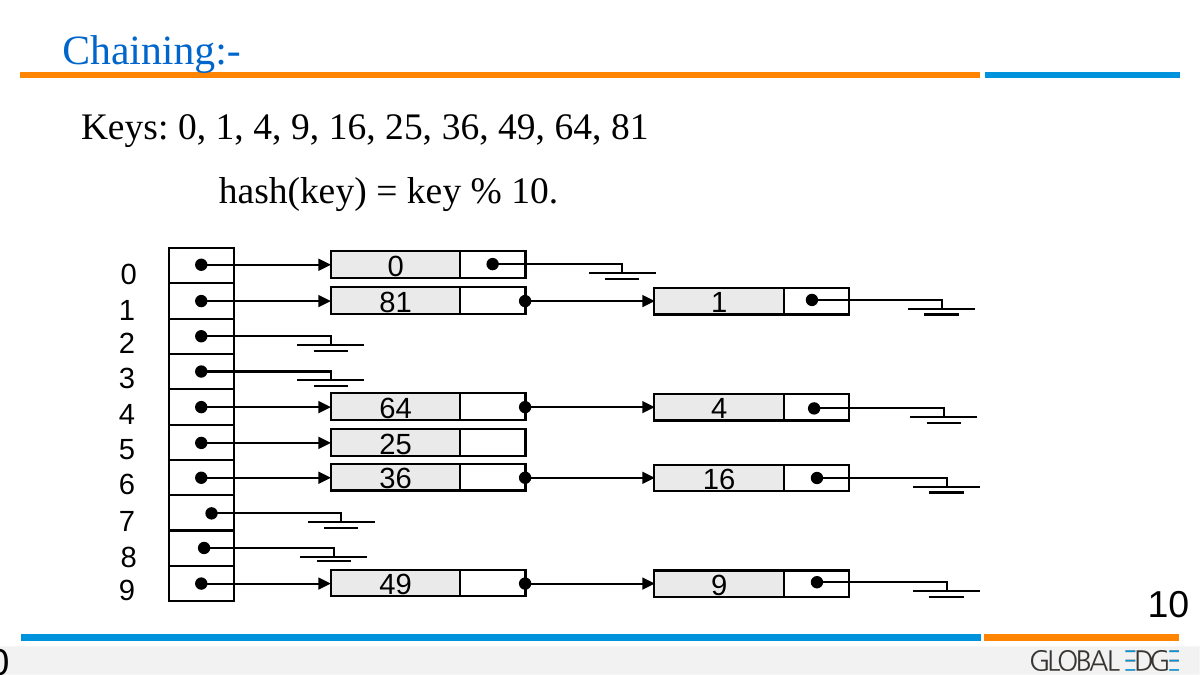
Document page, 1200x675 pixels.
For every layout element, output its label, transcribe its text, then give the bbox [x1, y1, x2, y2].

text_box 9 [104, 563, 151, 615]
text_box <number> [891, 572, 1200, 615]
text_box 25 [330, 429, 460, 456]
text_box [168, 247, 234, 602]
text_box 4 [104, 387, 151, 422]
text_box [460, 251, 526, 278]
text_box 4 [654, 394, 784, 421]
text_box 0 [124, 266, 132, 282]
picture [1031, 650, 1179, 671]
text_box 81 [330, 287, 460, 314]
title Chaining:- [11, 13, 1193, 83]
text_box [460, 569, 526, 597]
text_box 8 [105, 530, 152, 581]
text_box 36 [330, 464, 460, 491]
text_box [460, 429, 526, 456]
text_box 8 [124, 549, 132, 555]
text_box [460, 464, 526, 491]
text_box [784, 288, 850, 315]
text_box 2 [104, 316, 151, 351]
text_box 0 [105, 247, 152, 299]
text_box hash(key) = key % 10. [204, 157, 584, 219]
text_box 64 [330, 393, 460, 420]
text_box [784, 464, 850, 492]
text_box [784, 394, 850, 421]
text_box [460, 393, 526, 420]
text_box 3 [104, 351, 151, 387]
text_box 0 [330, 251, 460, 278]
text_box Keys: 0, 1, 4, 9, 16, 25, 36, 49, 64, 81 [66, 94, 1017, 155]
text_box 1 [104, 283, 151, 316]
text_box 7 [104, 495, 151, 546]
text_box 16 [654, 464, 784, 492]
text_box 49 [330, 569, 460, 597]
text_box 8 [124, 557, 132, 563]
text_box <number> [1173, 594, 1184, 615]
text_box 4 [122, 408, 128, 417]
text_box 9 [654, 570, 784, 597]
text_box 6 [104, 457, 151, 495]
text_box [460, 287, 526, 314]
text_box 5 [104, 422, 151, 457]
text_box [784, 570, 850, 597]
text_box 1 [654, 288, 784, 315]
